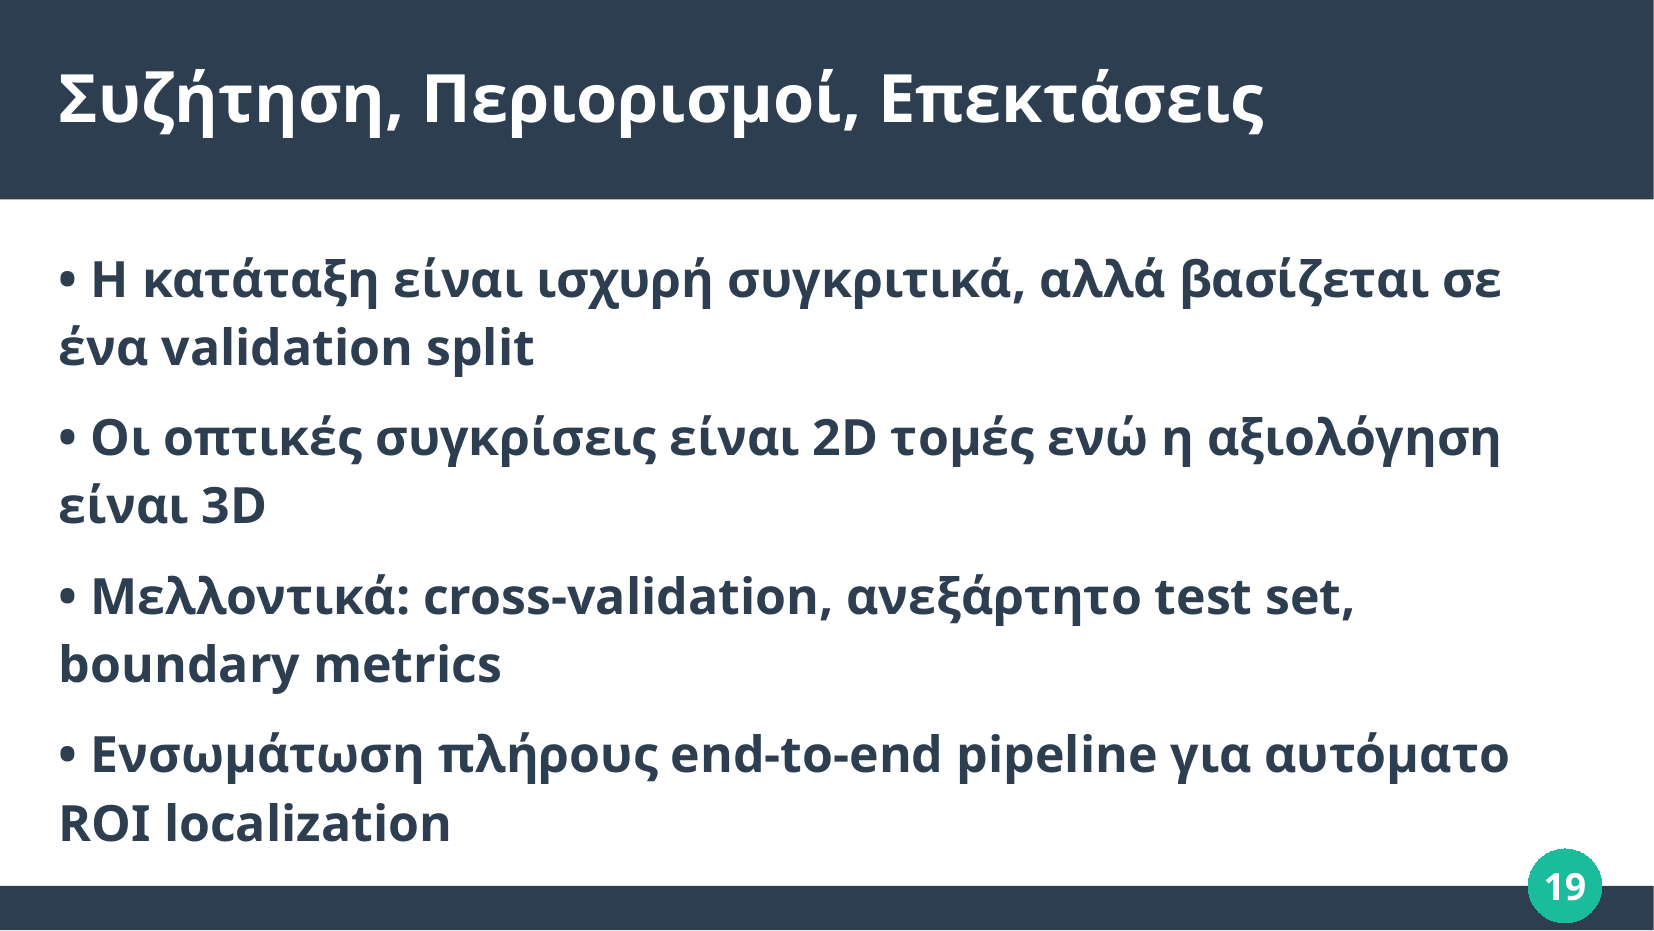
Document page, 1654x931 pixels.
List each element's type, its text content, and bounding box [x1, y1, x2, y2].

title Συζήτηση, Περιορισμοί, Επεκτάσεις [59, 37, 1595, 156]
list • Η κατάταξη είναι ισχυρή συγκριτικά, αλλά βασίζεται σε ένα validation split • Οι οπτικές συγκρίσεις είναι 2D τομές ενώ η αξιολόγηση είναι 3D • Μελλοντικά: cross-validation, ανεξάρτητο test set, boundary metrics • Ενσωμάτωση πλήρους end-to-end pipeline για αυτόματο ROI localization [59, 243, 1595, 864]
